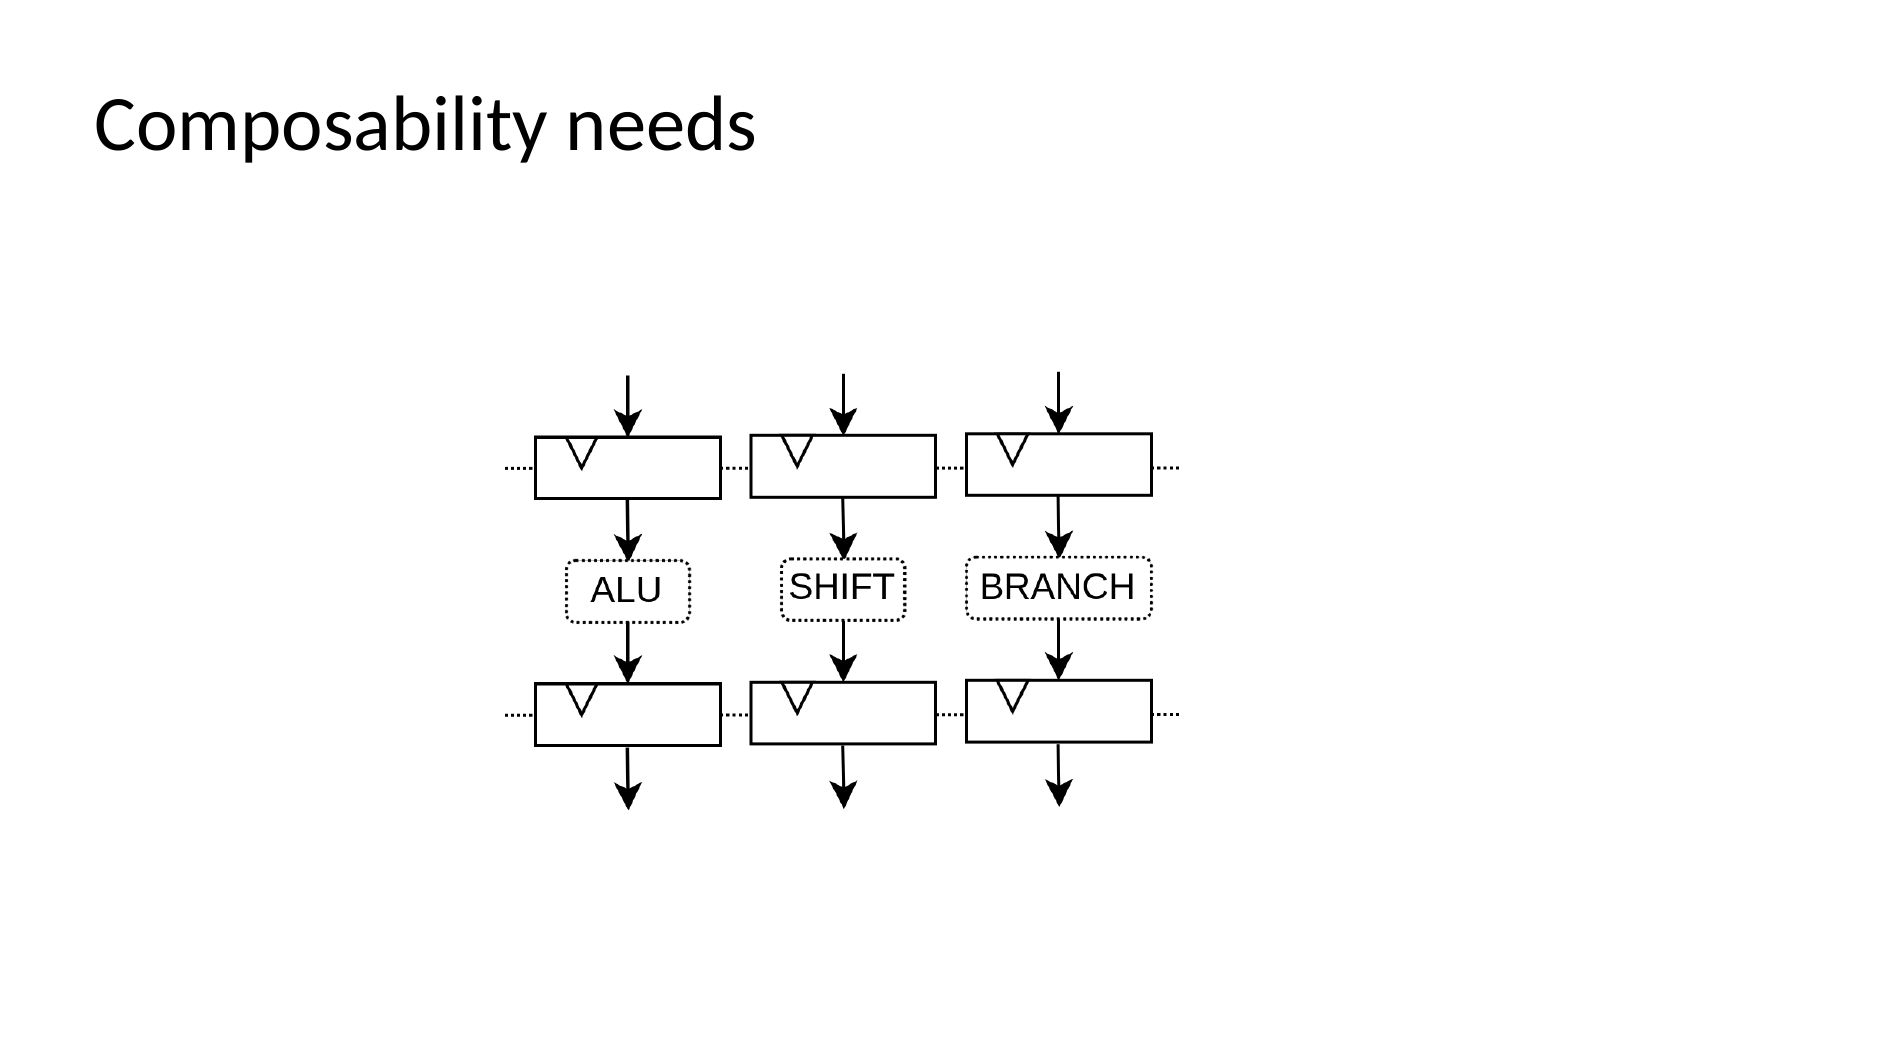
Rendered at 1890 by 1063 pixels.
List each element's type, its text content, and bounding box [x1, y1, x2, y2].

title Composability needs [94, 42, 1796, 220]
picture [472, 318, 1217, 867]
